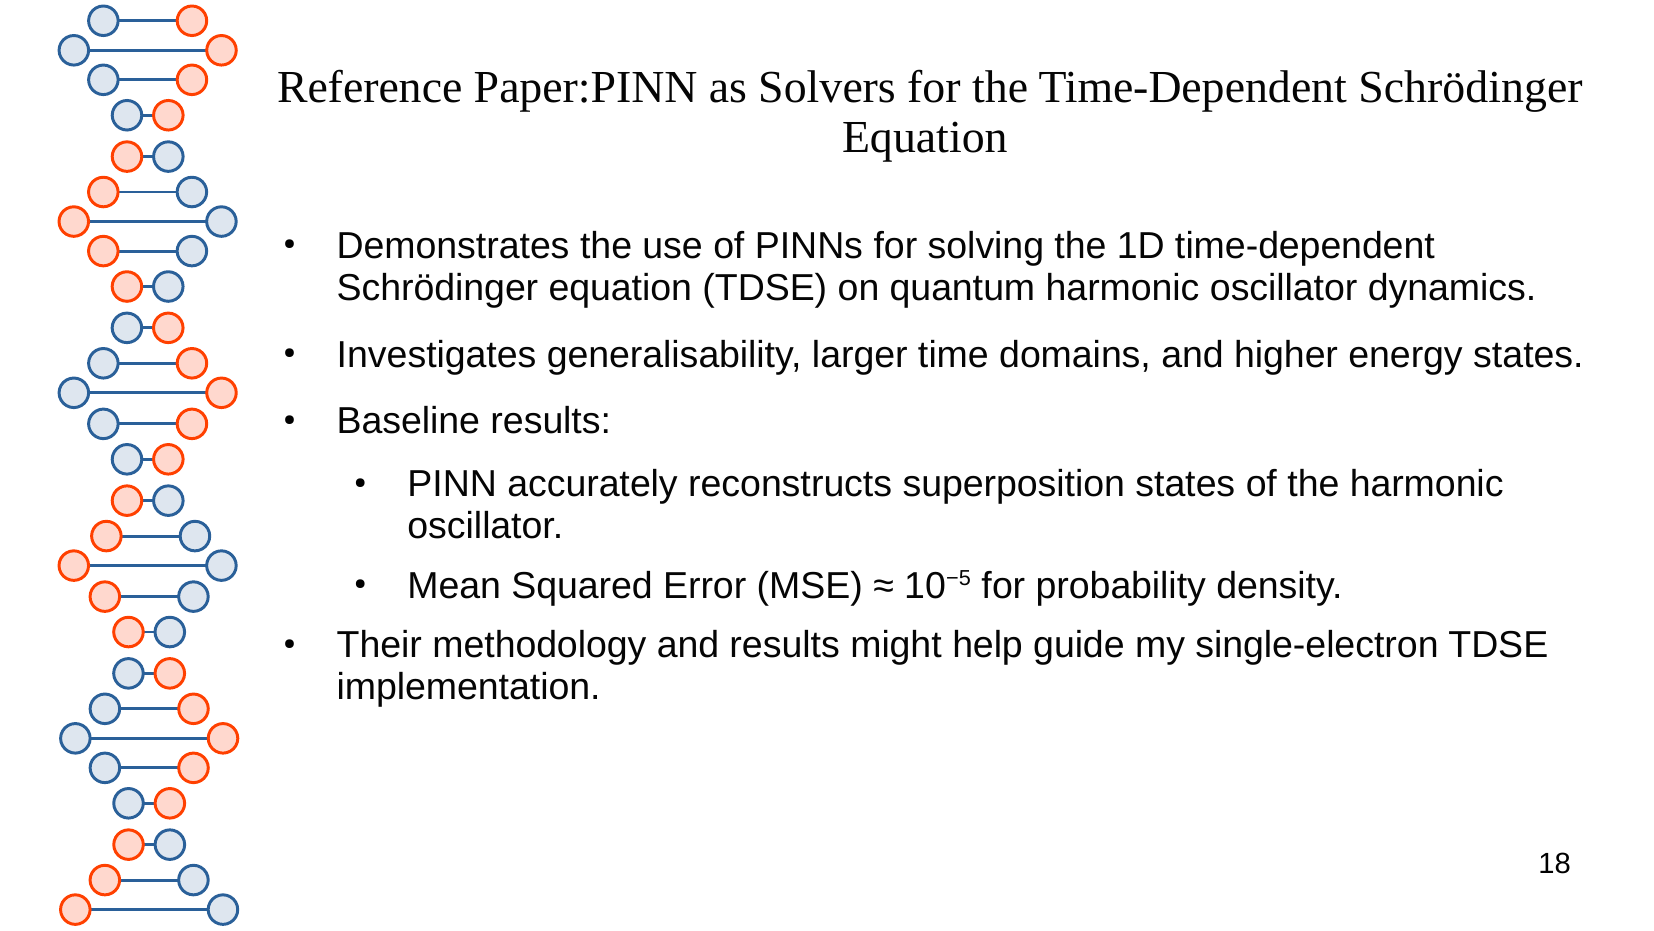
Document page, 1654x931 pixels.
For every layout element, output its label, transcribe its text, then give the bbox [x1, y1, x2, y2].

title Reference Paper:PINN as Solvers for the Time-Dependent Schrödinger Equation [265, 35, 1595, 189]
list Demonstrates the use of PINNs for solving the 1D time-dependent Schrödinger equation (TDSE) on quantum harmonic oscillator dynamics. Investigates generalisability, larger time domains, and higher energy states. Baseline results: PINN accurately reconstructs superposition states of the harmonic oscillator. Mean Squared Error (MSE) ≈ 10−5 for probability density. Their methodology and results might help guide my single-electron TDSE implementation. [265, 224, 1595, 764]
